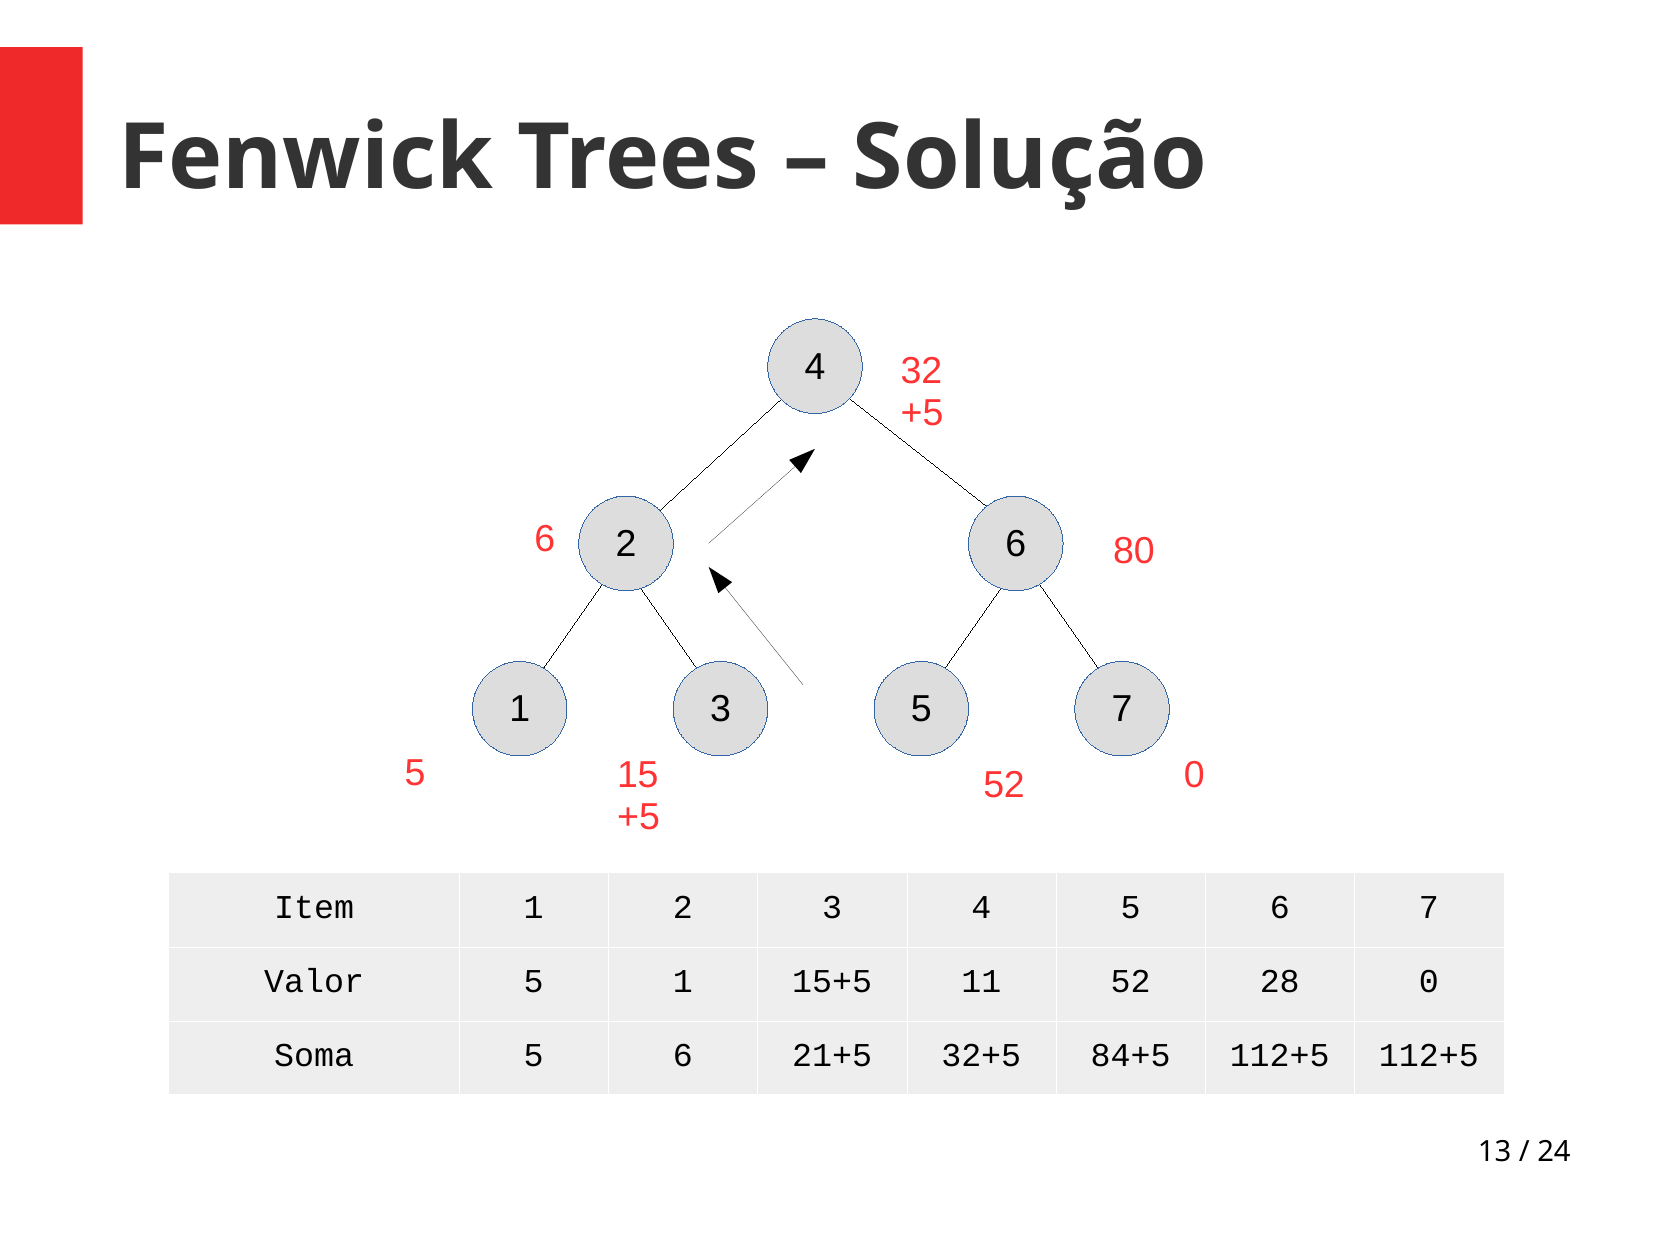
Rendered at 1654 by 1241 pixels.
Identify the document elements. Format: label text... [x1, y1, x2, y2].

text_box 4 [767, 318, 863, 414]
table_header 1 [460, 873, 608, 947]
table_cell Valor [169, 948, 459, 1021]
text_box 1 [472, 661, 567, 756]
text_box 6 [968, 496, 1064, 591]
table_cell 112+5 [1355, 1022, 1504, 1094]
table_header Item [169, 873, 459, 947]
text_box 15+5 [602, 746, 686, 846]
table_cell 84+5 [1057, 1022, 1205, 1094]
table_cell 1 [609, 948, 757, 1021]
text_box 7 [1074, 661, 1170, 756]
table_cell 11 [908, 948, 1056, 1021]
table_cell 112+5 [1206, 1022, 1354, 1094]
text_box 5 [389, 744, 473, 801]
table_cell 15+5 [758, 948, 907, 1021]
table_header 7 [1355, 873, 1504, 947]
table_cell 28 [1206, 948, 1354, 1021]
table_cell 52 [1057, 948, 1205, 1021]
text_box 32+5 [885, 342, 969, 442]
title Fenwick Trees – Solução [118, 49, 1571, 257]
table_cell Soma [169, 1022, 459, 1094]
table_header 6 [1206, 873, 1354, 947]
text_box 0 [1169, 746, 1252, 804]
table_header 5 [1057, 873, 1205, 947]
text_box 5 [874, 661, 969, 756]
text_box 80 [1098, 521, 1182, 579]
table_cell 21+5 [758, 1022, 907, 1094]
text_box 2 [585, 496, 674, 591]
table_header 4 [908, 873, 1056, 947]
text_box 6 [519, 510, 603, 567]
table_header 3 [758, 873, 907, 947]
text_box 3 [673, 661, 768, 756]
table_header 2 [609, 873, 757, 947]
table_cell 32+5 [908, 1022, 1056, 1094]
table_cell 6 [609, 1022, 757, 1094]
table_cell 5 [460, 948, 608, 1021]
text_box 52 [968, 755, 1052, 813]
table_cell 5 [460, 1022, 608, 1094]
table_cell 0 [1355, 948, 1504, 1021]
